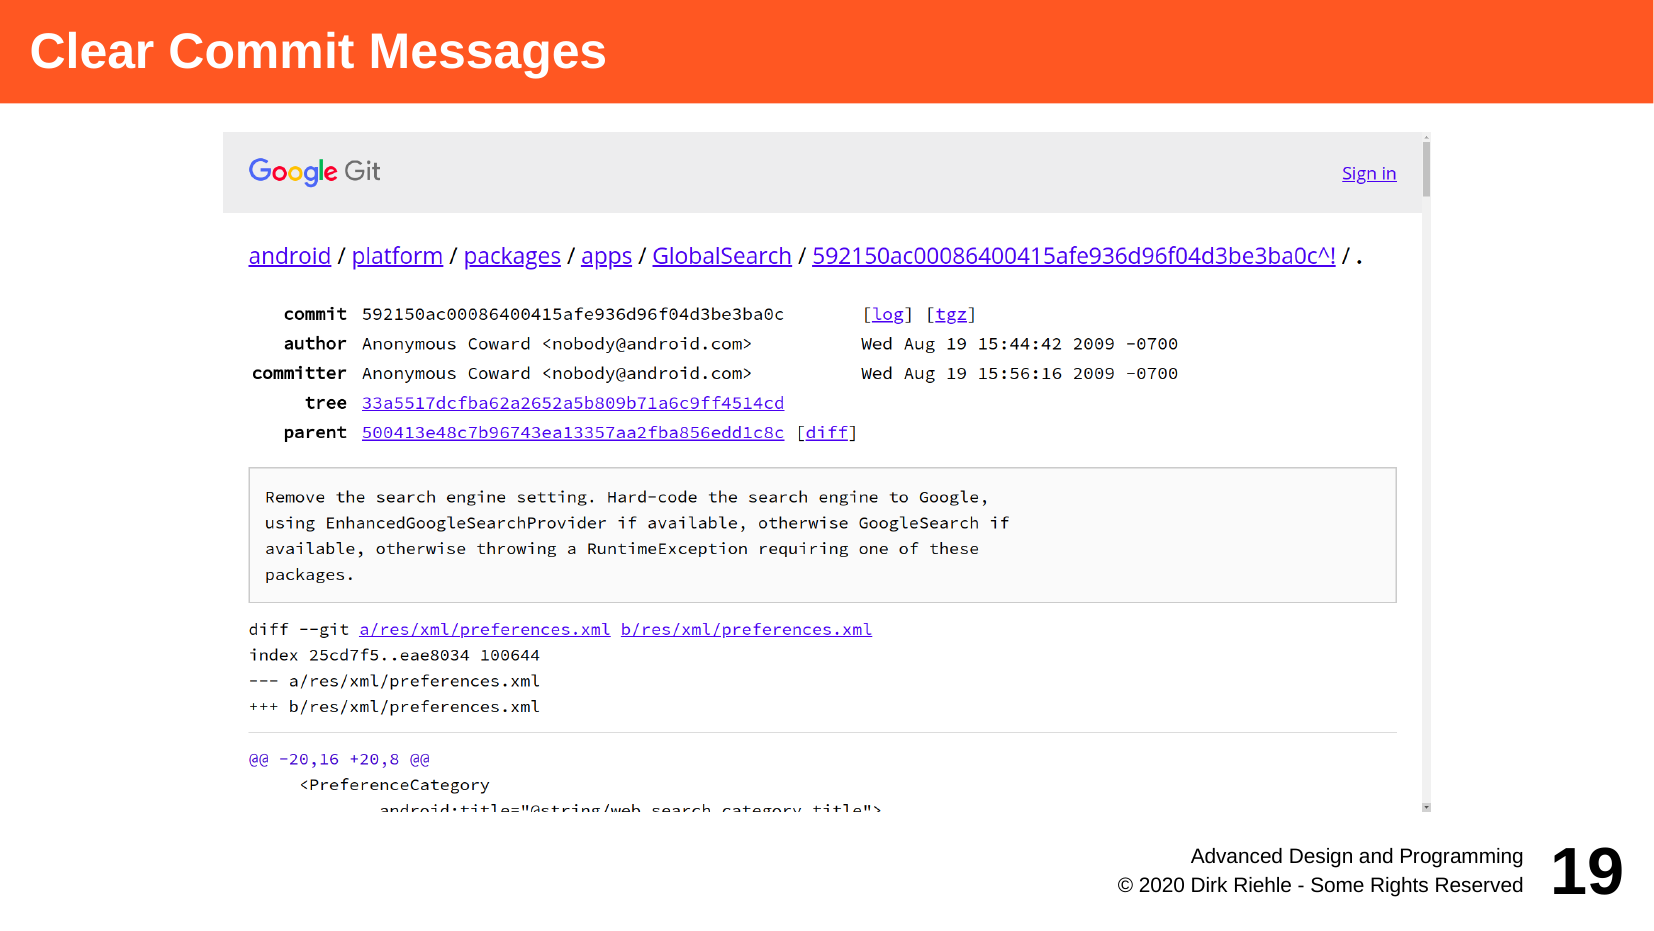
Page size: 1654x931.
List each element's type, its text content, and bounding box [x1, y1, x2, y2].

picture [223, 132, 1431, 813]
title Clear Commit Messages [0, 0, 1654, 104]
